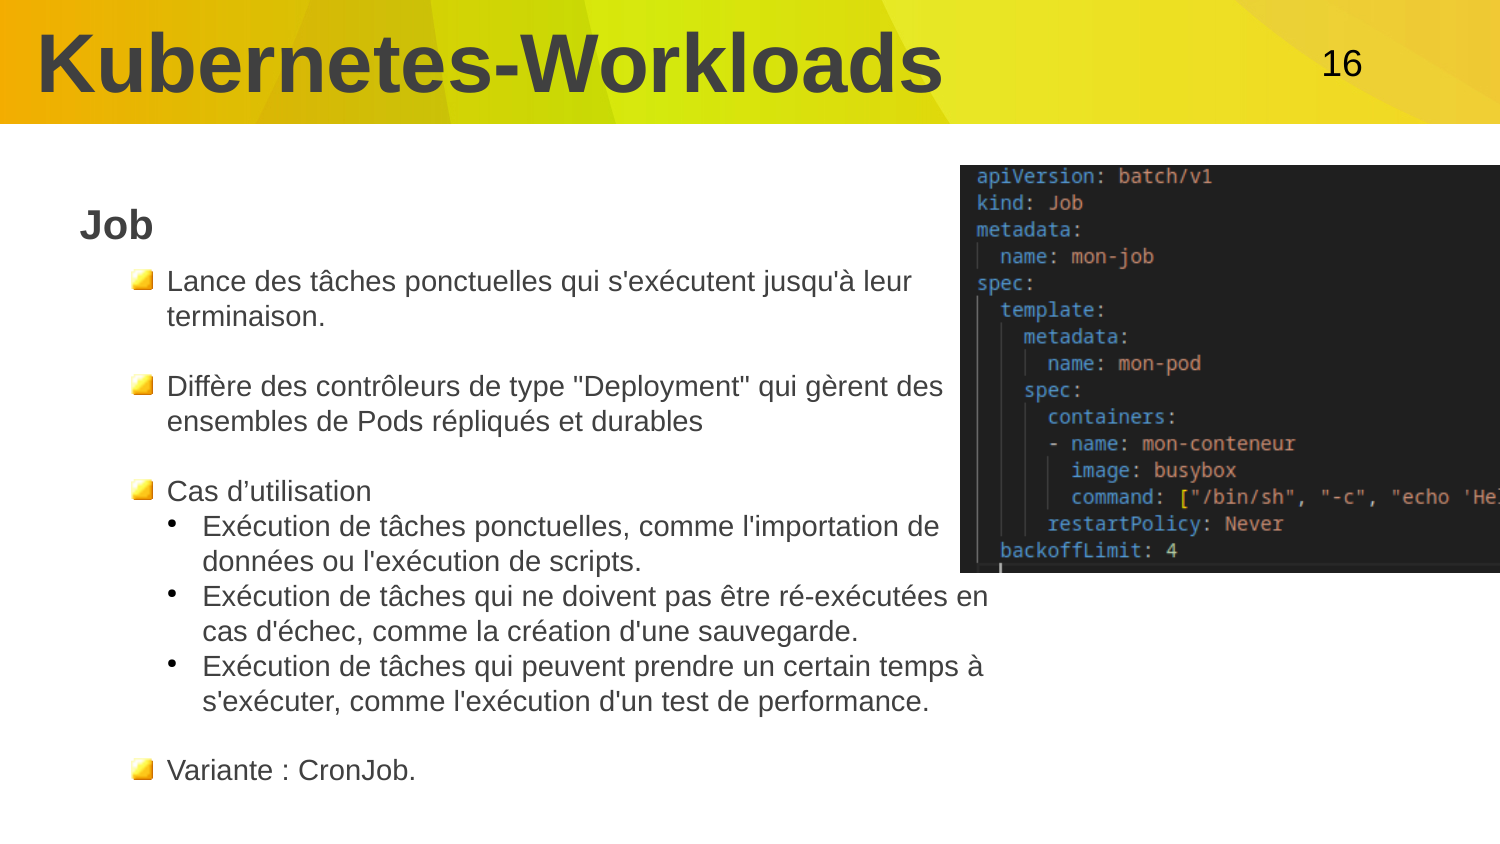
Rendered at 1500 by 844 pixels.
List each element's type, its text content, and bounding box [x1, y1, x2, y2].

text_box Kubernetes-Workloads [0, 0, 1498, 130]
text_box Lance des tâches ponctuelles qui s'exécutent jusqu'à leur terminaison. Diffère des contrôleurs de type "Deployment" qui gèrent des ensembles de Pods répliqués et durables Cas d’utilisation Exécution de tâches ponctuelles, comme l'importation de données ou l'exécution de scripts. Exécution de tâches qui ne doivent pas être ré-exécutées en cas d'échec, comme la création d'une sauvegarde. Exécution de tâches qui peuvent prendre un certain temps à s'exécuter, comme l'exécution d'un test de performance. Variante : CronJob. [66, 254, 960, 573]
text_box <numéro> [1306, 35, 1500, 106]
picture [0, 106, 1500, 844]
text_box Job [64, 185, 960, 261]
